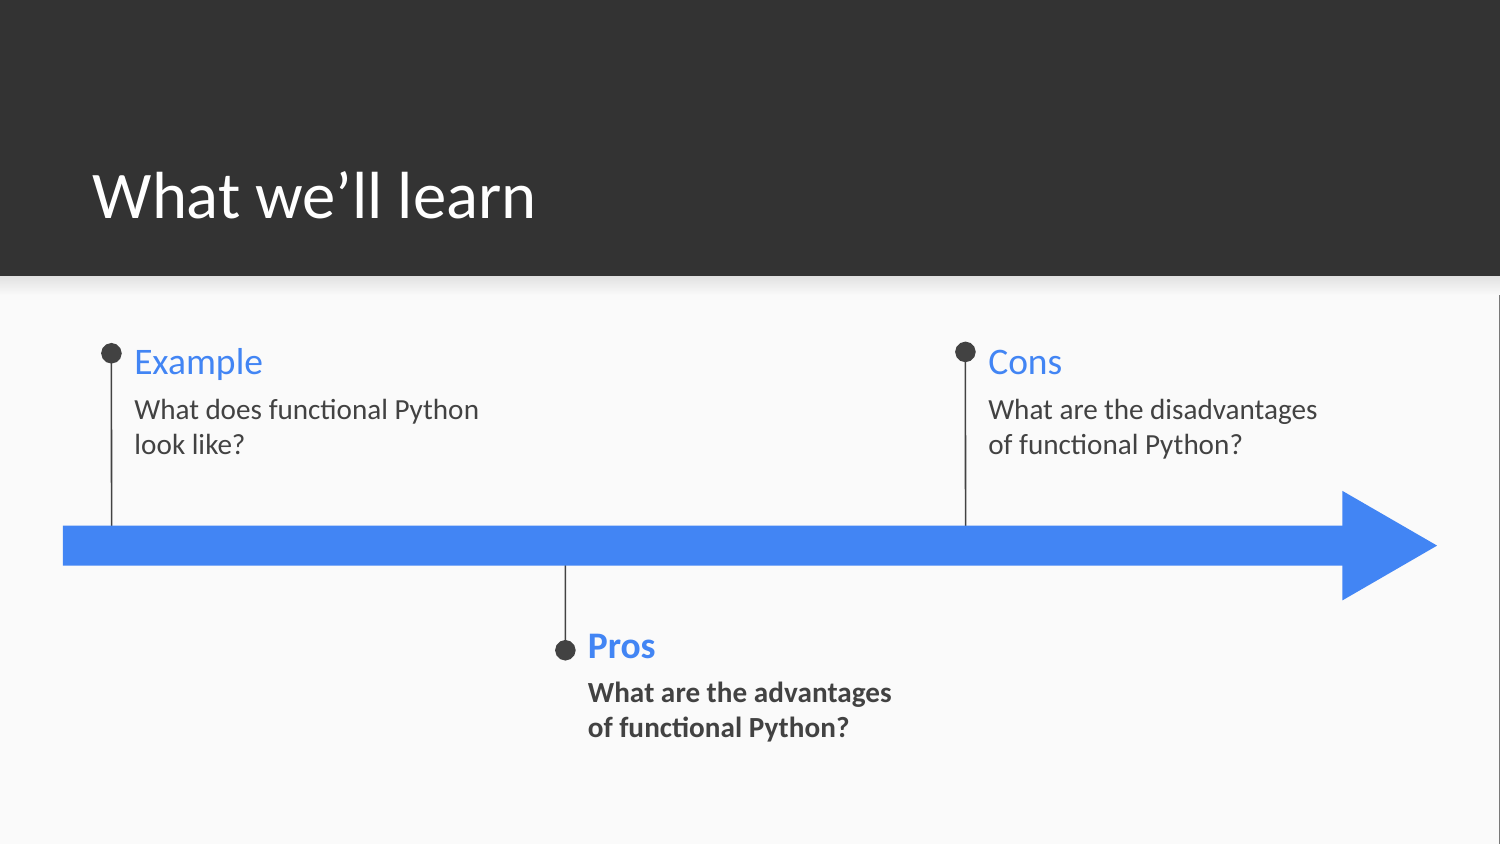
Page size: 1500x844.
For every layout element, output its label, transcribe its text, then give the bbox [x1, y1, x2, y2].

list What are the disadvantages of functional Python? [973, 375, 1334, 470]
title What we’ll learn [77, 121, 1427, 248]
title Pros [573, 611, 955, 676]
list What are the advantages of functional Python? [573, 658, 924, 754]
list What does functional Python look like? [119, 375, 496, 470]
text_box [62, 490, 1438, 601]
title Example [119, 327, 417, 375]
title Cons [973, 327, 1271, 375]
